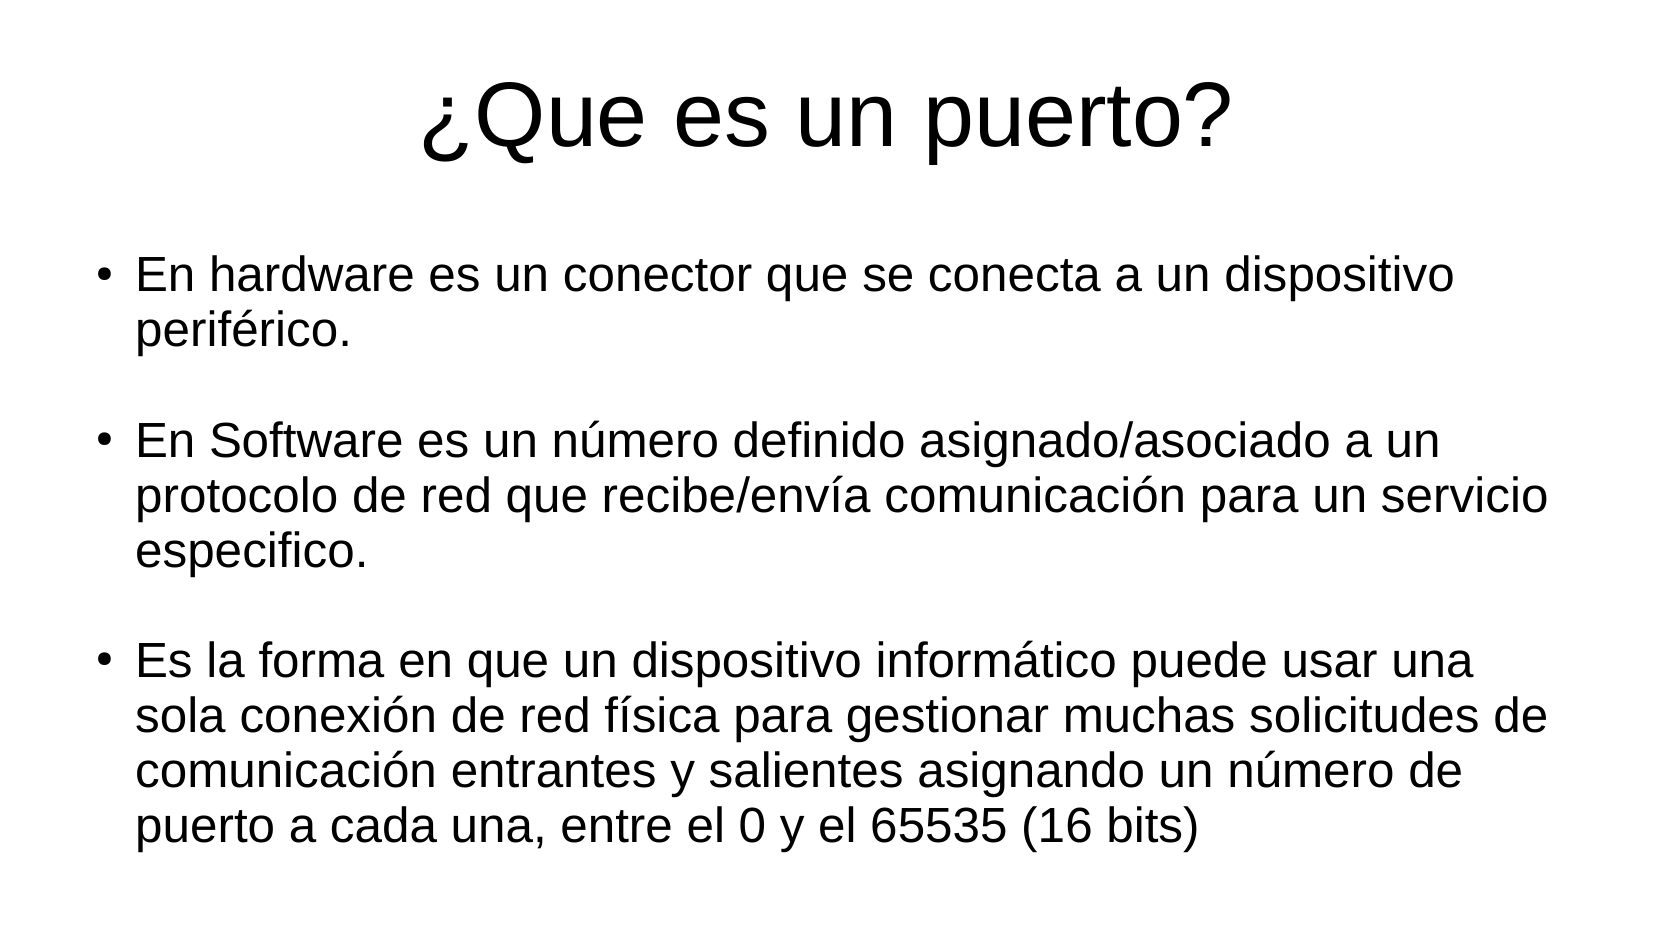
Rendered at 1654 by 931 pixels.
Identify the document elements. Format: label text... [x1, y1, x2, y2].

list En hardware es un conector que se conecta a un dispositivo periférico. En Software es un número definido asignado/asociado a un protocolo de red que recibe/envía comunicación para un servicio especifico. Es la forma en que un dispositivo informático puede usar una sola conexión de red física para gestionar muchas solicitudes de comunicación entrantes y salientes asignando un número de puerto a cada una, entre el 0 y el 65535 (16 bits) [82, 192, 1571, 857]
title ¿Que es un puerto? [82, 37, 1571, 192]
